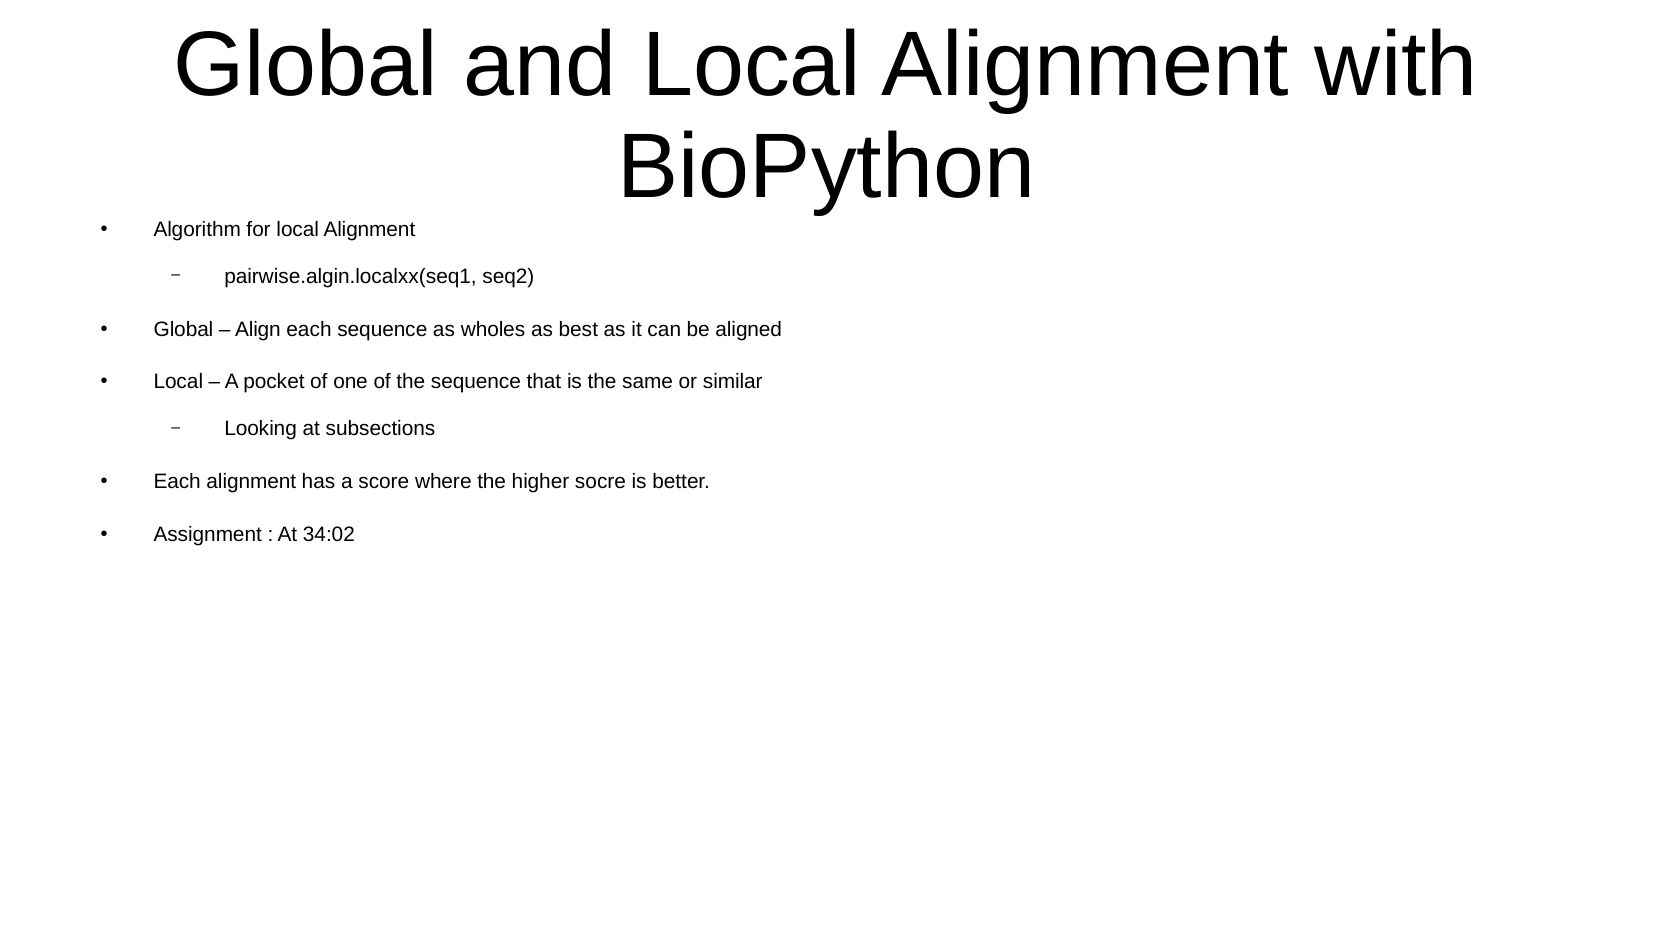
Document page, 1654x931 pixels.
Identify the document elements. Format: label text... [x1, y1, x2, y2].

list Algorithm for local Alignment pairwise.algin.localxx(seq1, seq2) Global – Align each sequence as wholes as best as it can be aligned Local – A pocket of one of the sequence that is the same or similar Looking at subsections Each alignment has a score where the higher socre is better. Assignment : At 34:02 [82, 217, 1621, 901]
title Global and Local Alignment with BioPython [82, 12, 1571, 217]
